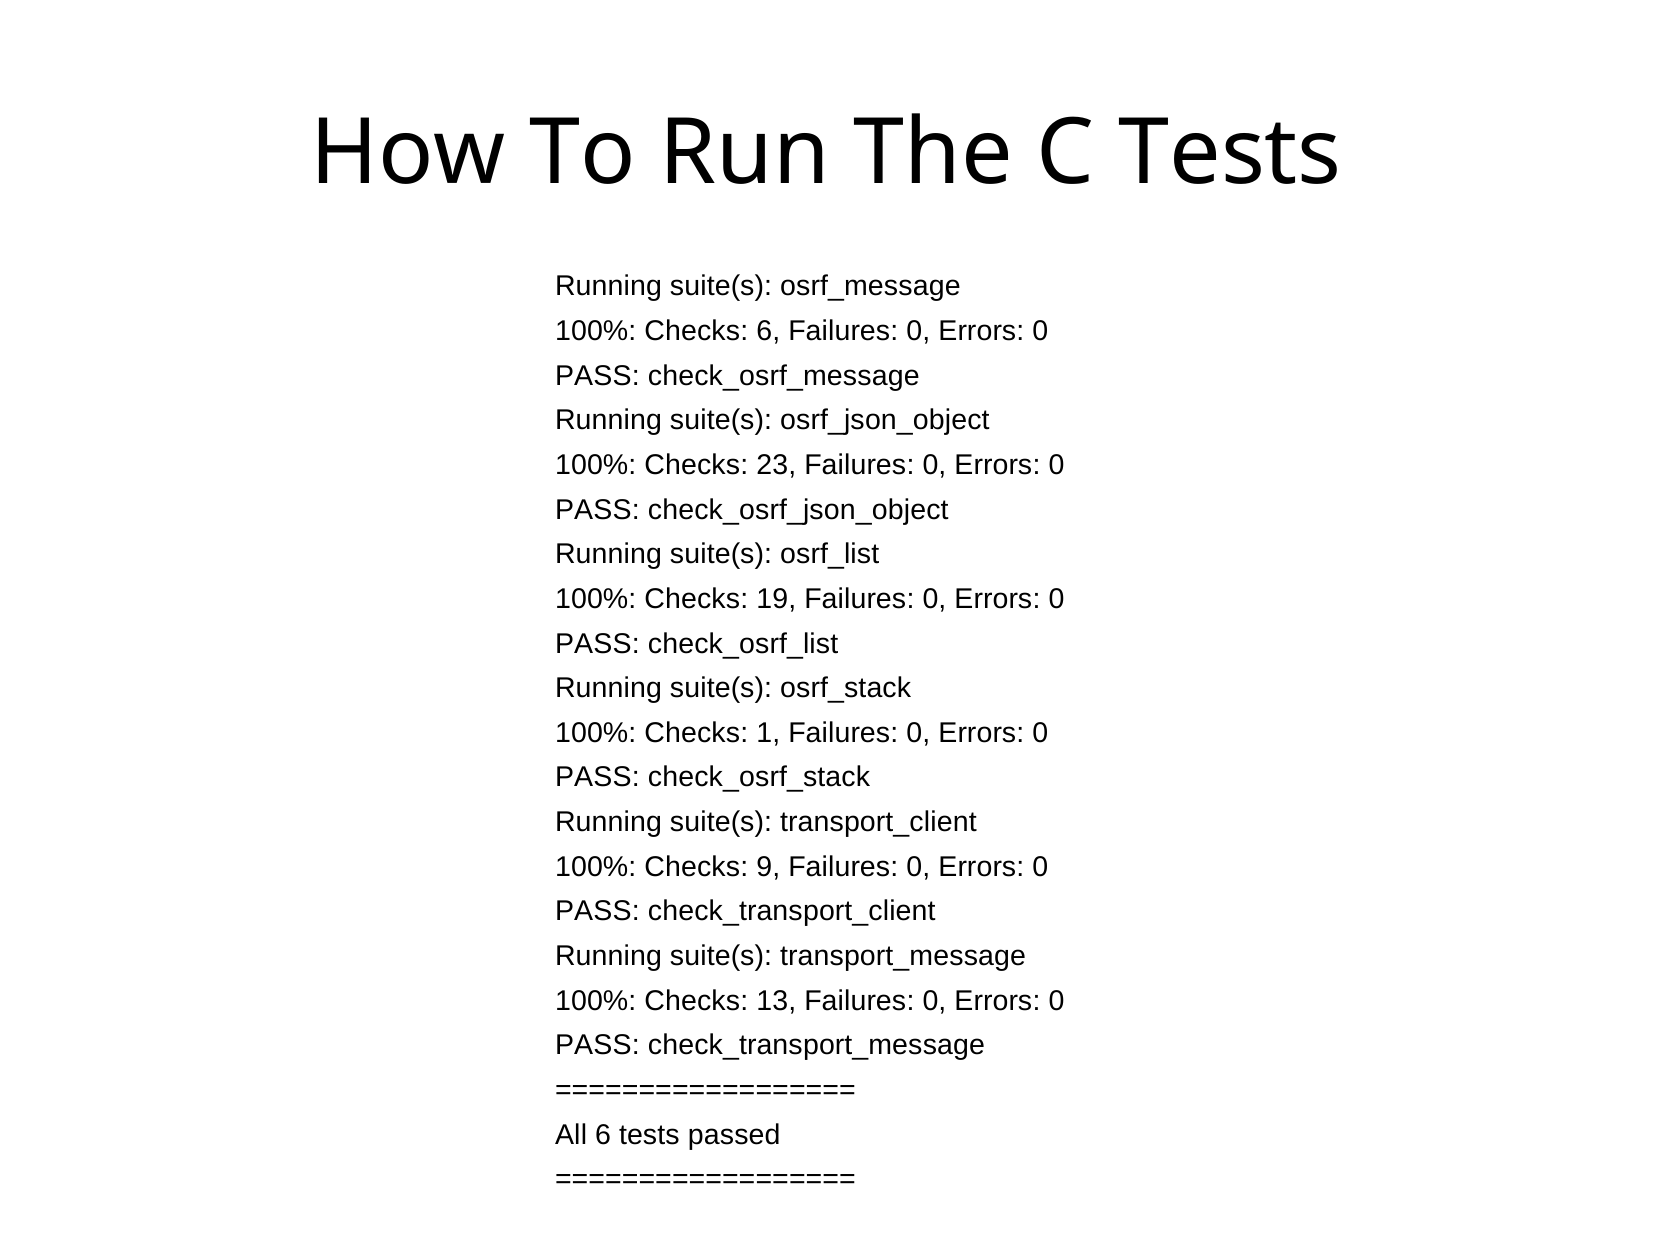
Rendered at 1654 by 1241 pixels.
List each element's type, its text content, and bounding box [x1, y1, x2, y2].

title How To Run The C Tests [82, 49, 1571, 257]
list Running suite(s): osrf_message 100%: Checks: 6, Failures: 0, Errors: 0 PASS: check_osrf_message Running suite(s): osrf_json_object 100%: Checks: 23, Failures: 0, Errors: 0 PASS: check_osrf_json_object Running suite(s): osrf_list 100%: Checks: 19, Failures: 0, Errors: 0 PASS: check_osrf_list Running suite(s): osrf_stack 100%: Checks: 1, Failures: 0, Errors: 0 PASS: check_osrf_stack Running suite(s): transport_client 100%: Checks: 9, Failures: 0, Errors: 0 PASS: check_transport_client Running suite(s): transport_message 100%: Checks: 13, Failures: 0, Errors: 0 PASS: check_transport_message ================== All 6 tests passed ================== [554, 265, 1152, 1211]
